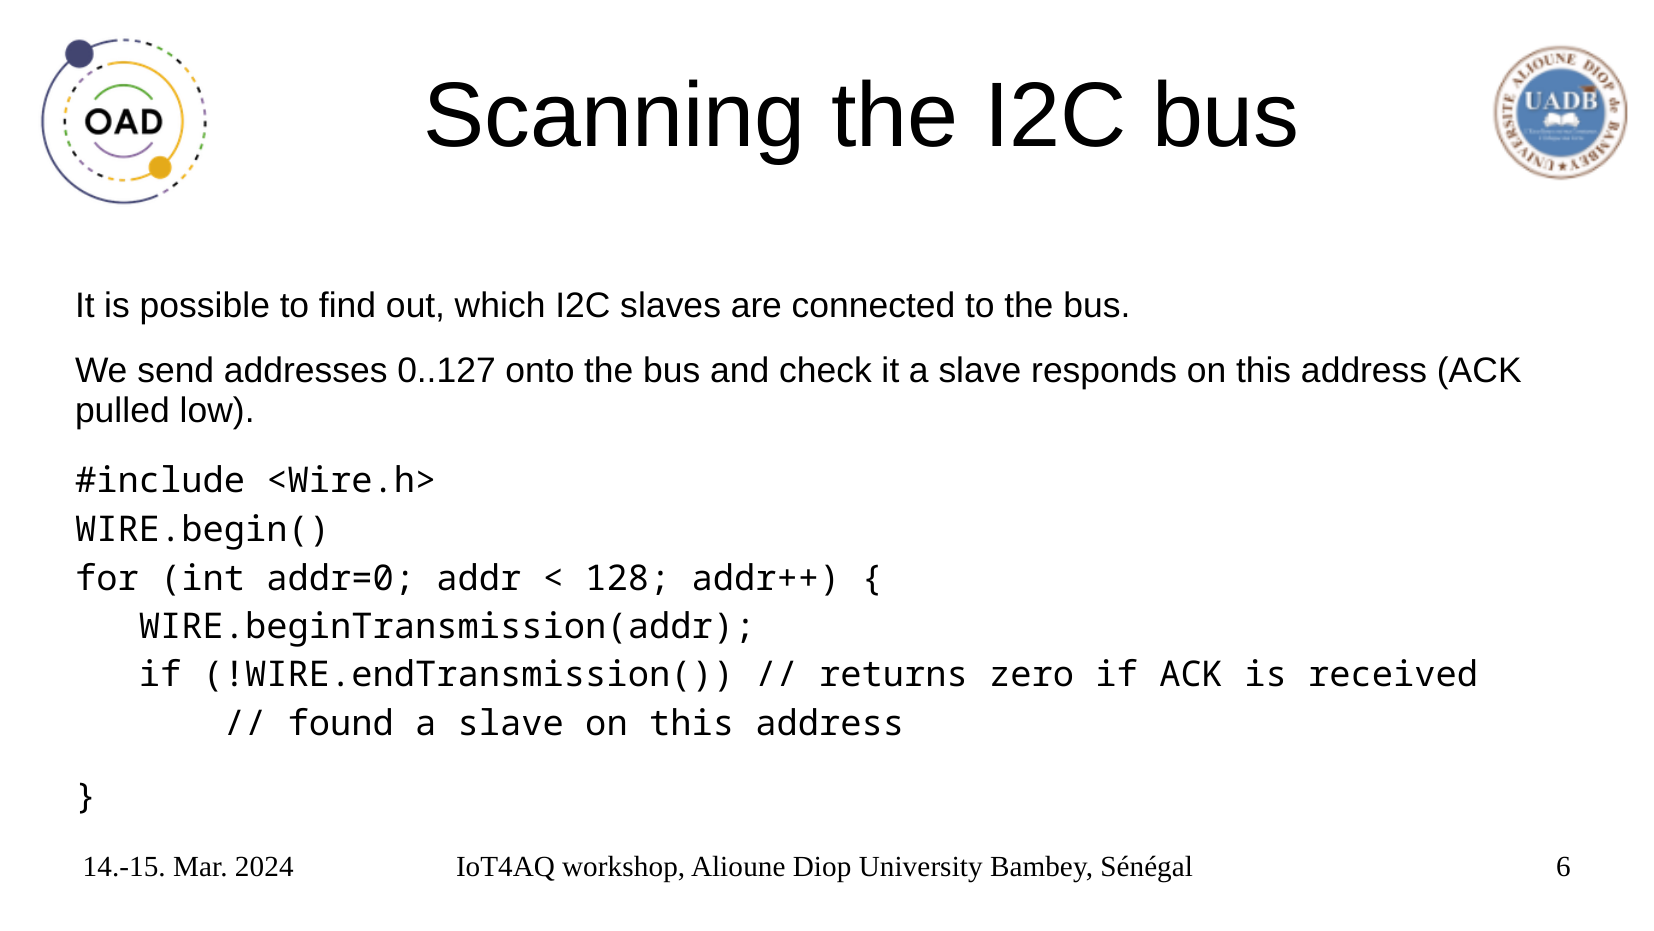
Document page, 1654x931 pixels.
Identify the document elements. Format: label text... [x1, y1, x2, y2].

title Scanning the I2C bus [278, 37, 1446, 193]
list It is possible to find out, which I2C slaves are connected to the bus. We send addresses 0..127 onto the bus and check it a slave responds on this address (ACK pulled low). #include <Wire.h> WIRE.begin() for (int addr=0; addr < 128; addr++) { WIRE.beginTransmission(addr); if (!WIRE.endTransmission()) // returns zero if ACK is received // found a slave on this address } [75, 285, 1564, 826]
picture [0, 24, 242, 225]
picture [1482, 37, 1641, 188]
